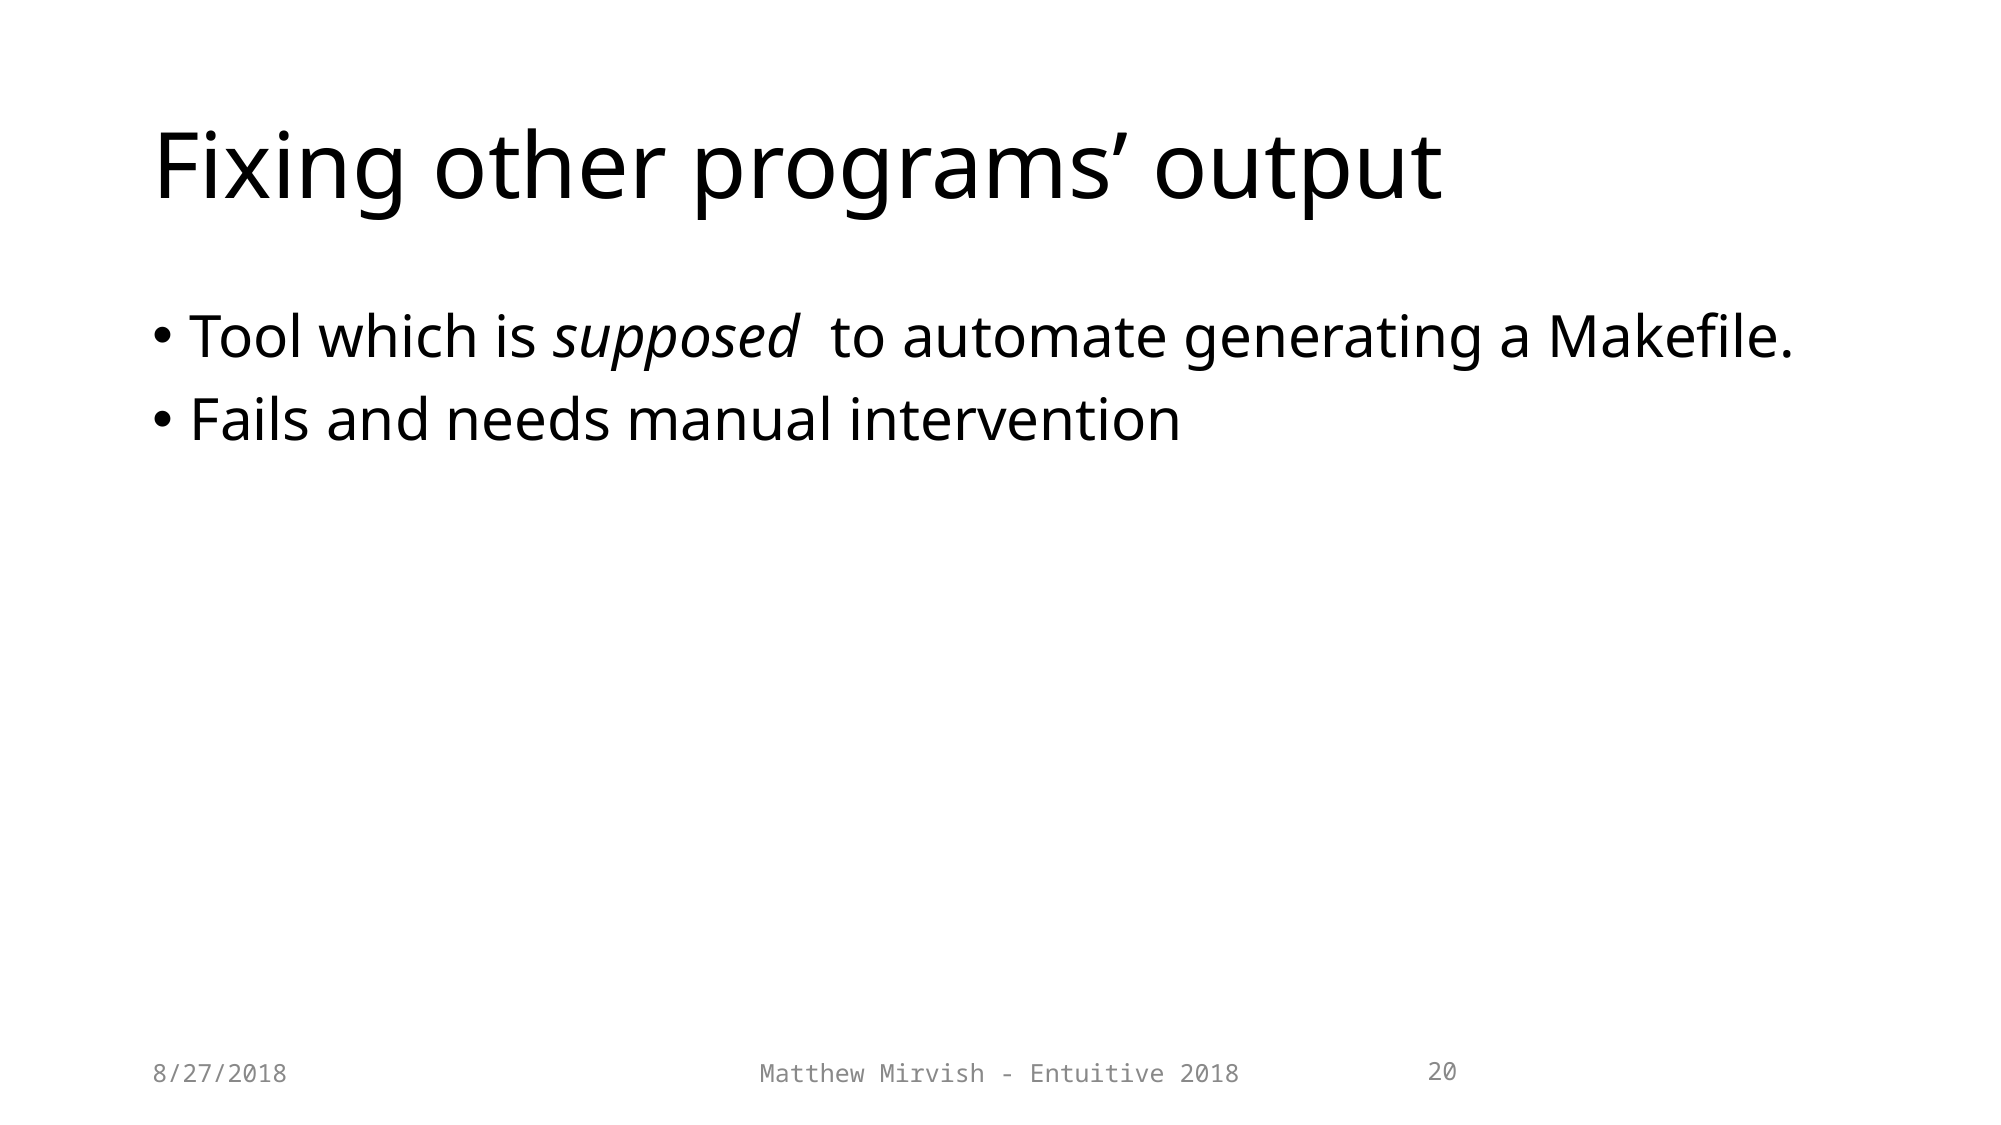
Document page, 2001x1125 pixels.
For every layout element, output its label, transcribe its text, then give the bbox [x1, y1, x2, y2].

text_box 8/27/2018 [137, 1042, 588, 1103]
text_box Matthew Mirvish - Entuitive 2018 [662, 1042, 1338, 1103]
list Tool which is supposed to automate generating a Makefile. Fails and needs manual intervention [137, 299, 1863, 1014]
title Fixing other programs’ output [137, 59, 1863, 278]
text_box 20 [1412, 1042, 1863, 1103]
